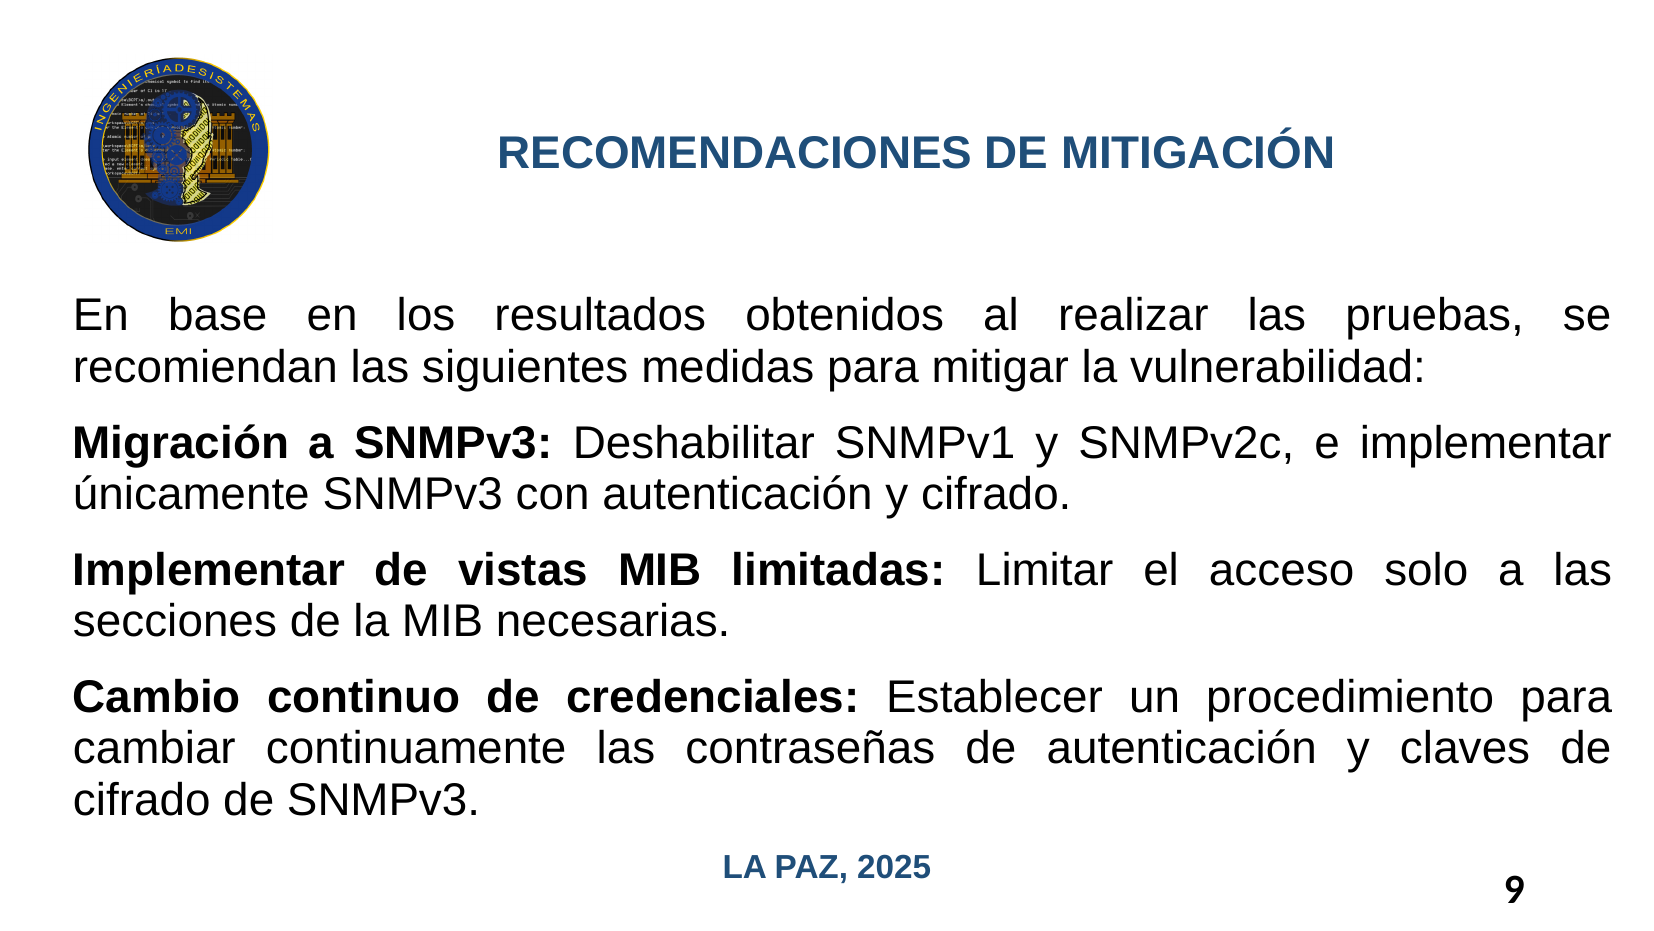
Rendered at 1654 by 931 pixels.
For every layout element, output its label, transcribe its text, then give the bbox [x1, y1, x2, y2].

title LA PAZ, 2025 [82, 846, 1572, 888]
picture [84, 54, 273, 243]
slide_number <number> [1167, 888, 1540, 912]
title En base en los resultados obtenidos al realizar las pruebas, se recomiendan las siguientes medidas para mitigar la vulnerabilidad: Migración a SNMPv3: Deshabilitar SNMPv1 y SNMPv2c, e implementar únicamente SNMPv3 con autenticación y cifrado. Implementar de vistas MIB limitadas: Limitar el acceso solo a las secciones de la MIB necesarias. Cambio continuo de credenciales: Establecer un procedimiento para cambiar continuamente las contraseñas de autenticación y claves de cifrado de SNMPv3. [37, 289, 1613, 826]
title RECOMENDACIONES DE MITIGACIÓN [262, 126, 1571, 178]
